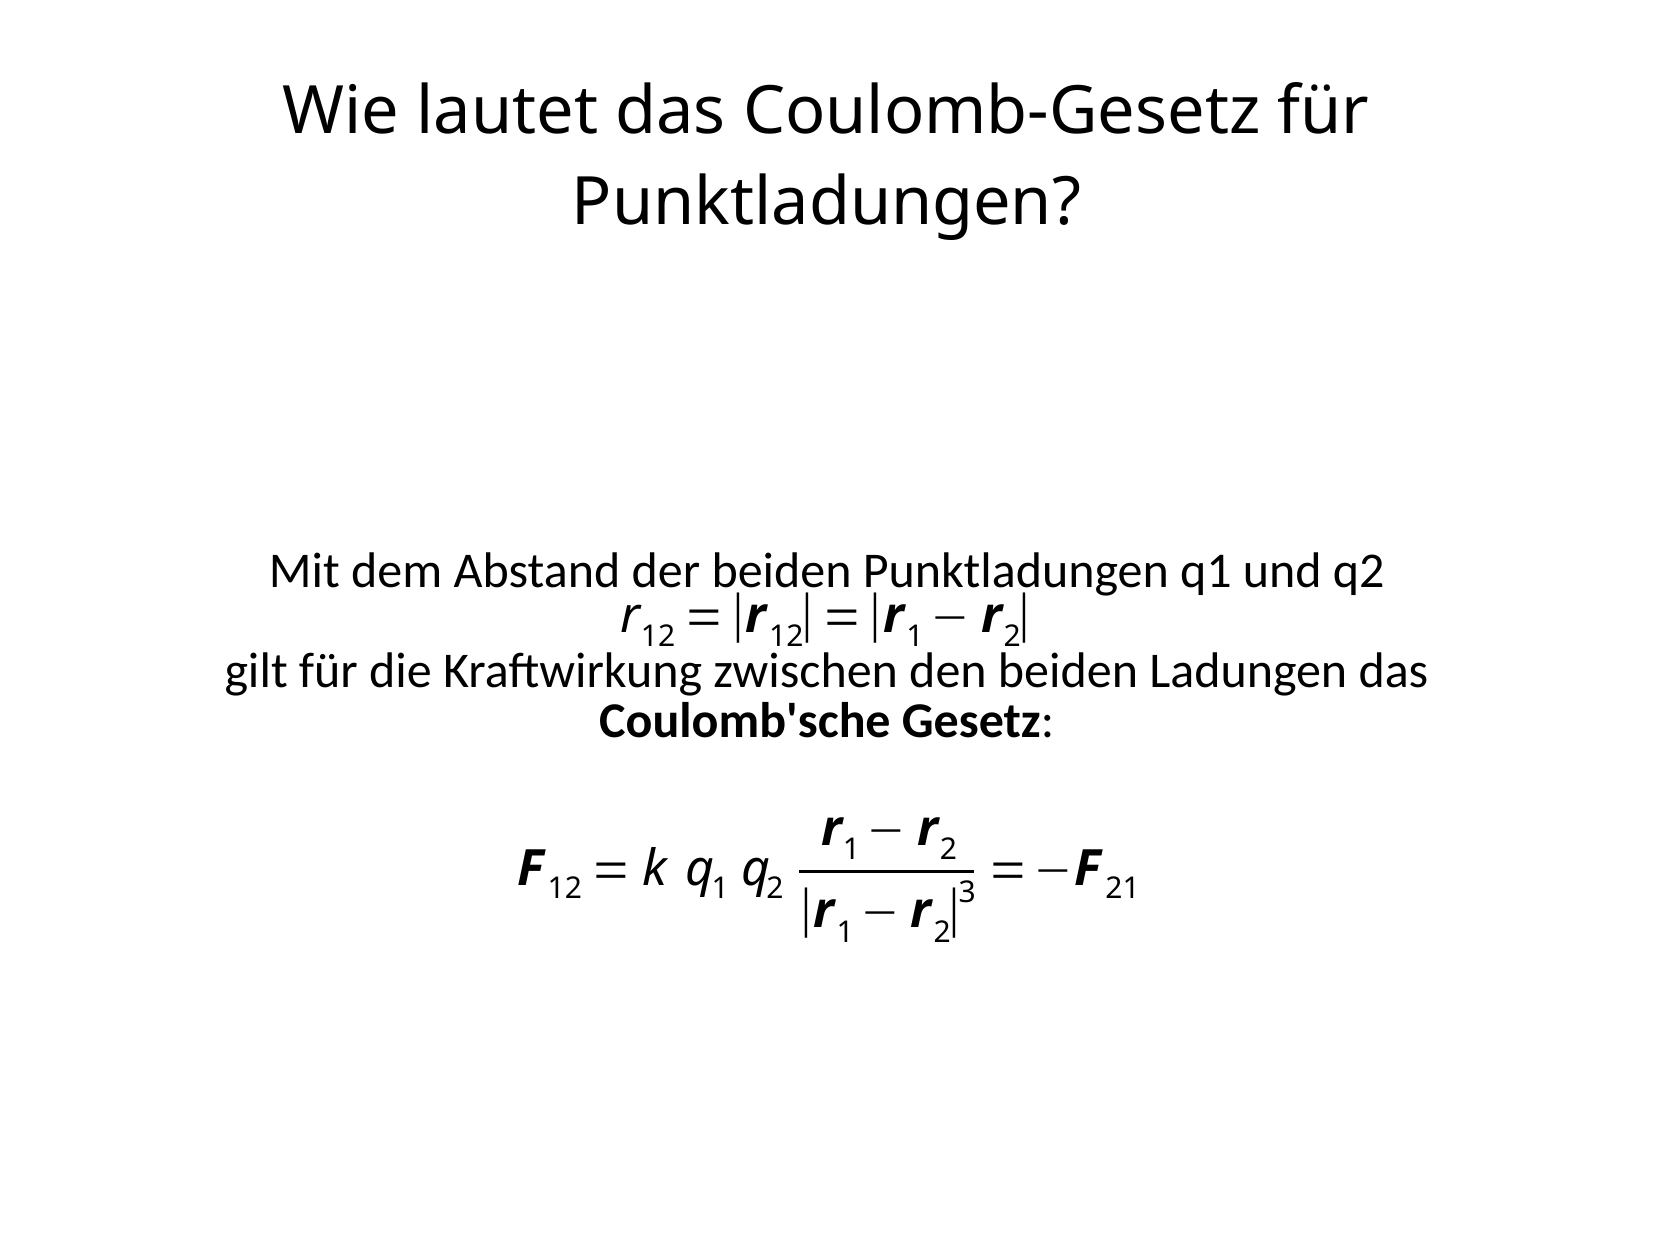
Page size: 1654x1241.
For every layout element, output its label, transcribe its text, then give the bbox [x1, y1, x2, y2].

title Wie lautet das Coulomb-Gesetz für Punktladungen? [82, 49, 1571, 257]
subtitle Mit dem Abstand der beiden Punktladungen q1 und q2 gilt für die Kraftwirkung zwischen den beiden Ladungen das Coulomb'sche Gesetz: [82, 290, 1571, 1010]
chart [612, 585, 1041, 655]
chart [510, 798, 1144, 950]
